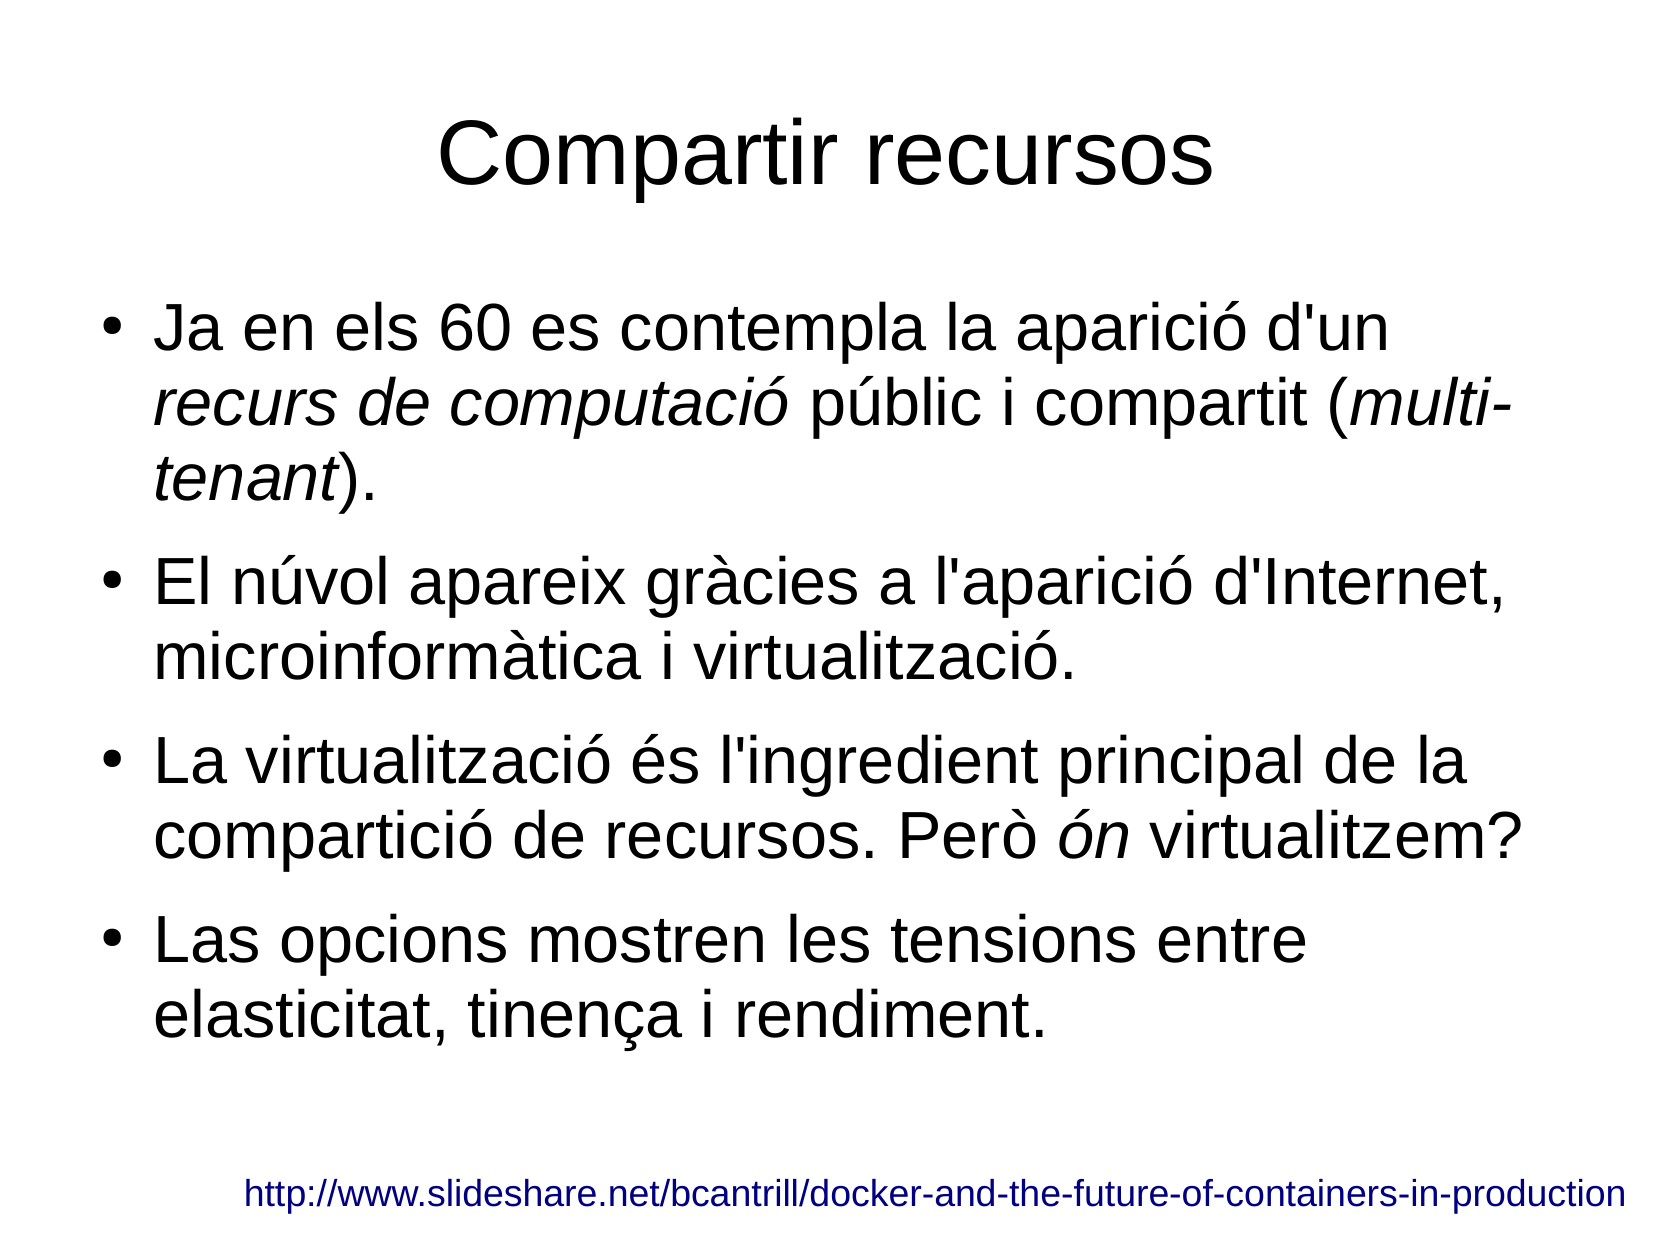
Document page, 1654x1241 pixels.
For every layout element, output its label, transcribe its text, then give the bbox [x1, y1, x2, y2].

text_box http://www.slideshare.net/bcantrill/docker-and-the-future-of-containers-in-production [23, 1164, 1642, 1229]
title Compartir recursos [82, 49, 1571, 257]
list Ja en els 60 es contempla la aparició d'un recurs de computació públic i compartit (multi-tenant). El núvol apareix gràcies a l'aparició d'Internet, microinformàtica i virtualització. La virtualització és l'ingredient principal de la compartició de recursos. Però ón virtualitzem? Las opcions mostren les tensions entre elasticitat, tinença i rendiment. [82, 290, 1571, 1109]
